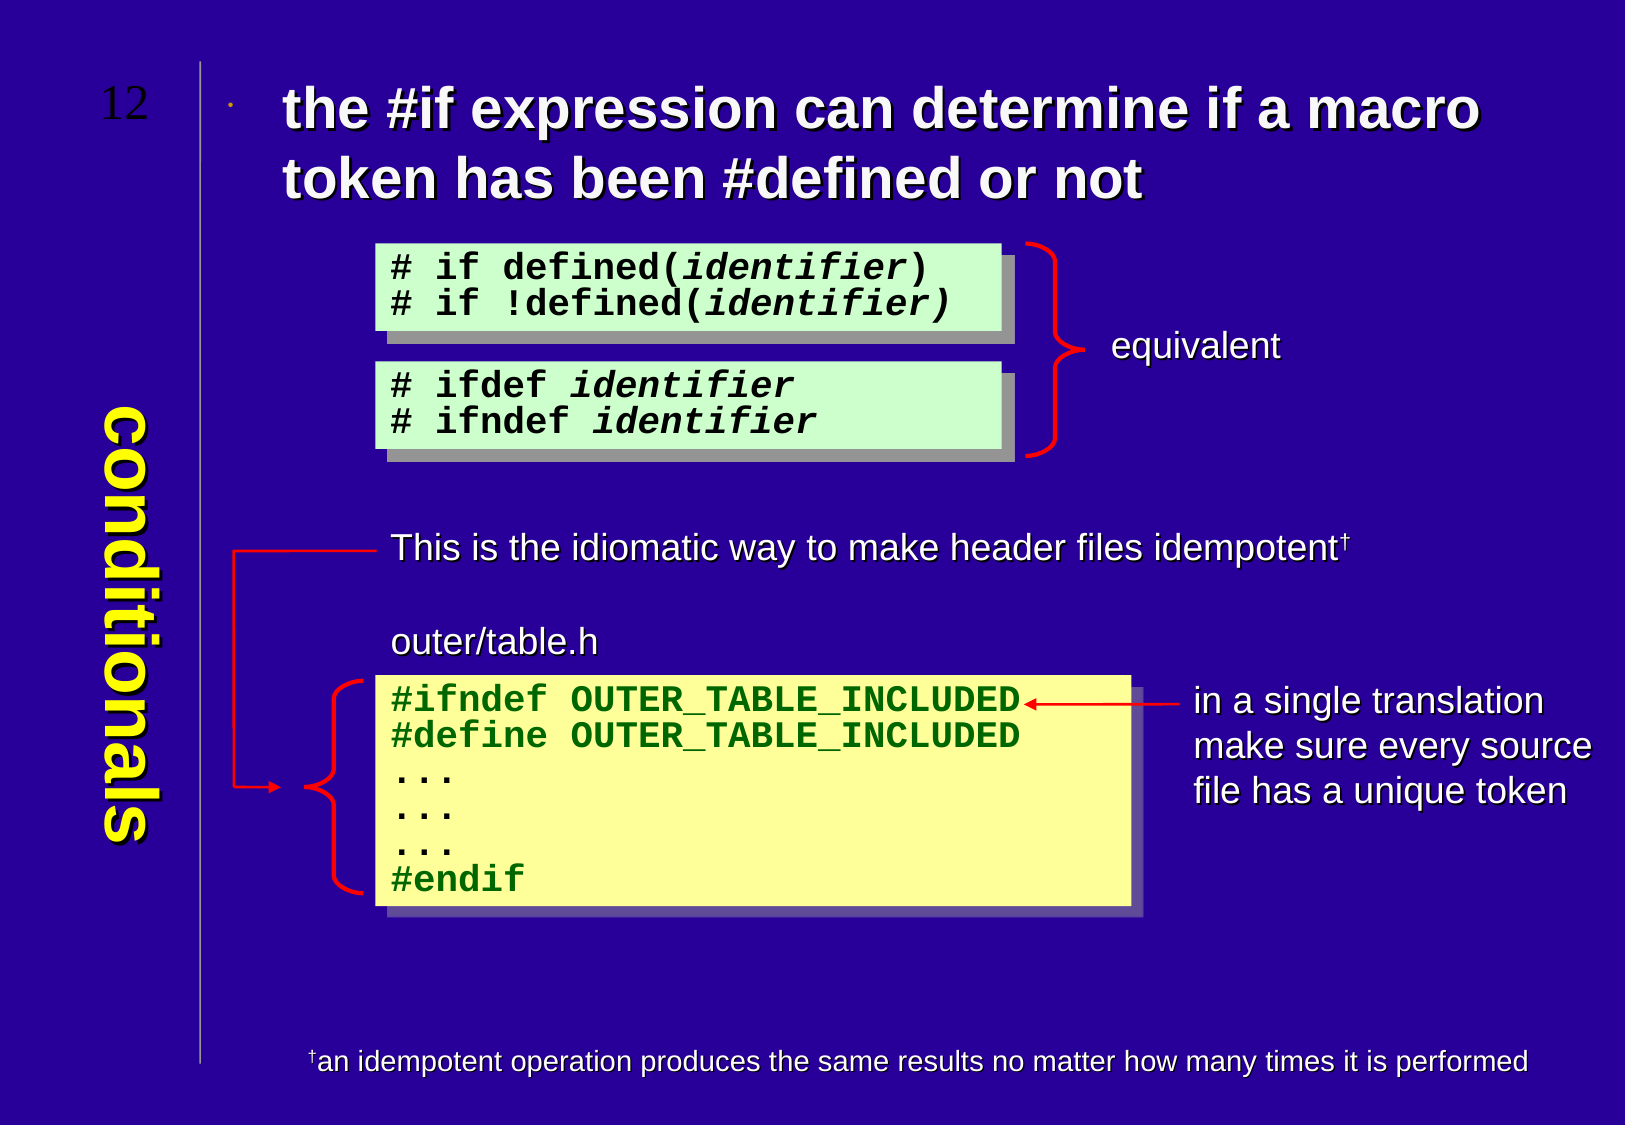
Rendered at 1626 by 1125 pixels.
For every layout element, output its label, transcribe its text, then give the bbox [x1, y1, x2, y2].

text_box This is the idiomatic way to make header files idempotent† [375, 515, 1593, 576]
text_box †an idempotent operation produces the same results no matter how many times it is performed [292, 1034, 1560, 1086]
title conditionals [50, 187, 188, 1063]
list the #if expression can determine if a macro token has been #defined or not [212, 62, 1550, 1063]
text_box #ifndef OUTER_TABLE_INCLUDED #define OUTER_TABLE_INCLUDED ... ... ... #endif [375, 675, 1132, 907]
text_box in a single translation make sure every source file has a unique token [1178, 668, 1625, 820]
text_box equivalent [1096, 313, 1368, 374]
text_box # if defined(identifier) # if !defined(identifier) [375, 243, 1002, 331]
text_box outer/table.h [375, 609, 1026, 670]
text_box # ifdef identifier # ifndef identifier [375, 361, 1002, 449]
